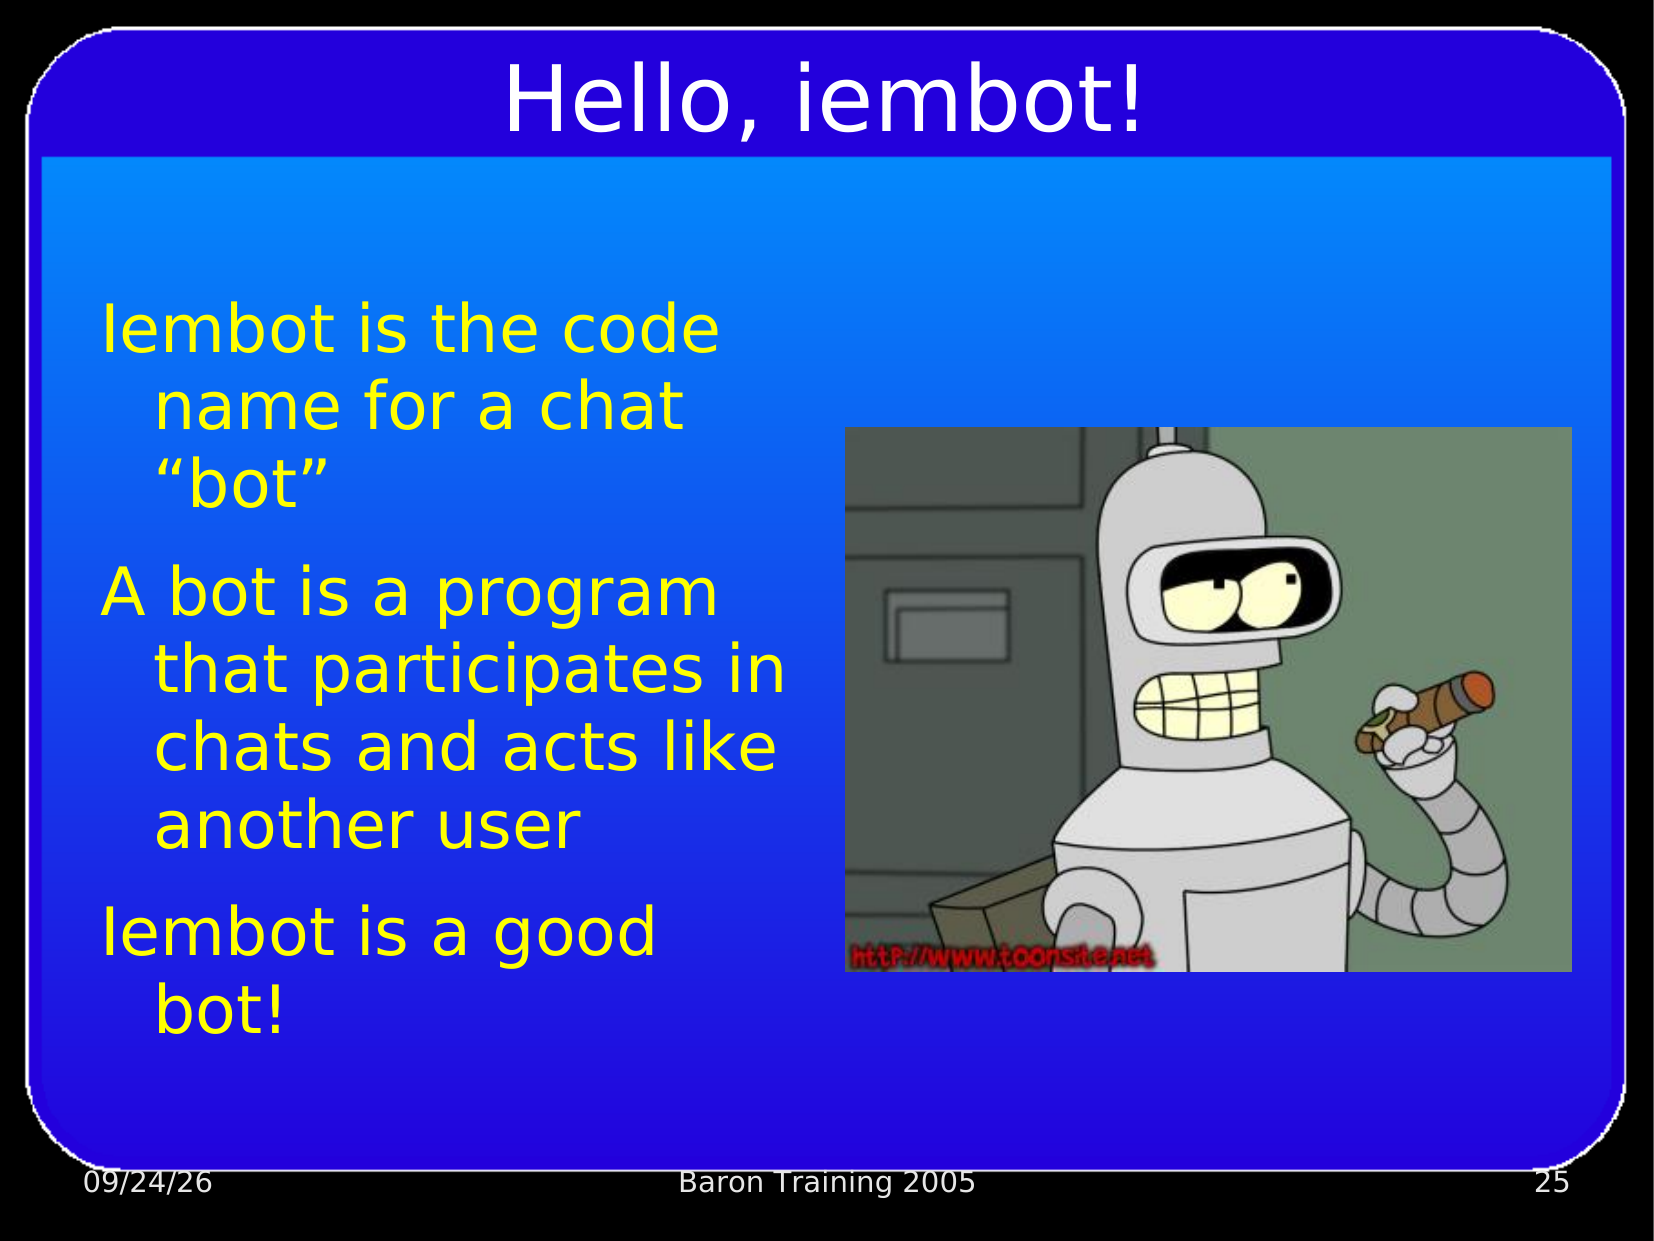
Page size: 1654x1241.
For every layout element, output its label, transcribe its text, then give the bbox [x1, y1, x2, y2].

list Iembot is the code name for a chat “bot” A bot is a program that participates in chats and acts like another user Iembot is a good bot! [82, 290, 809, 1109]
title Hello, iembot! [82, 46, 1571, 154]
picture [0, 0, 1654, 1241]
